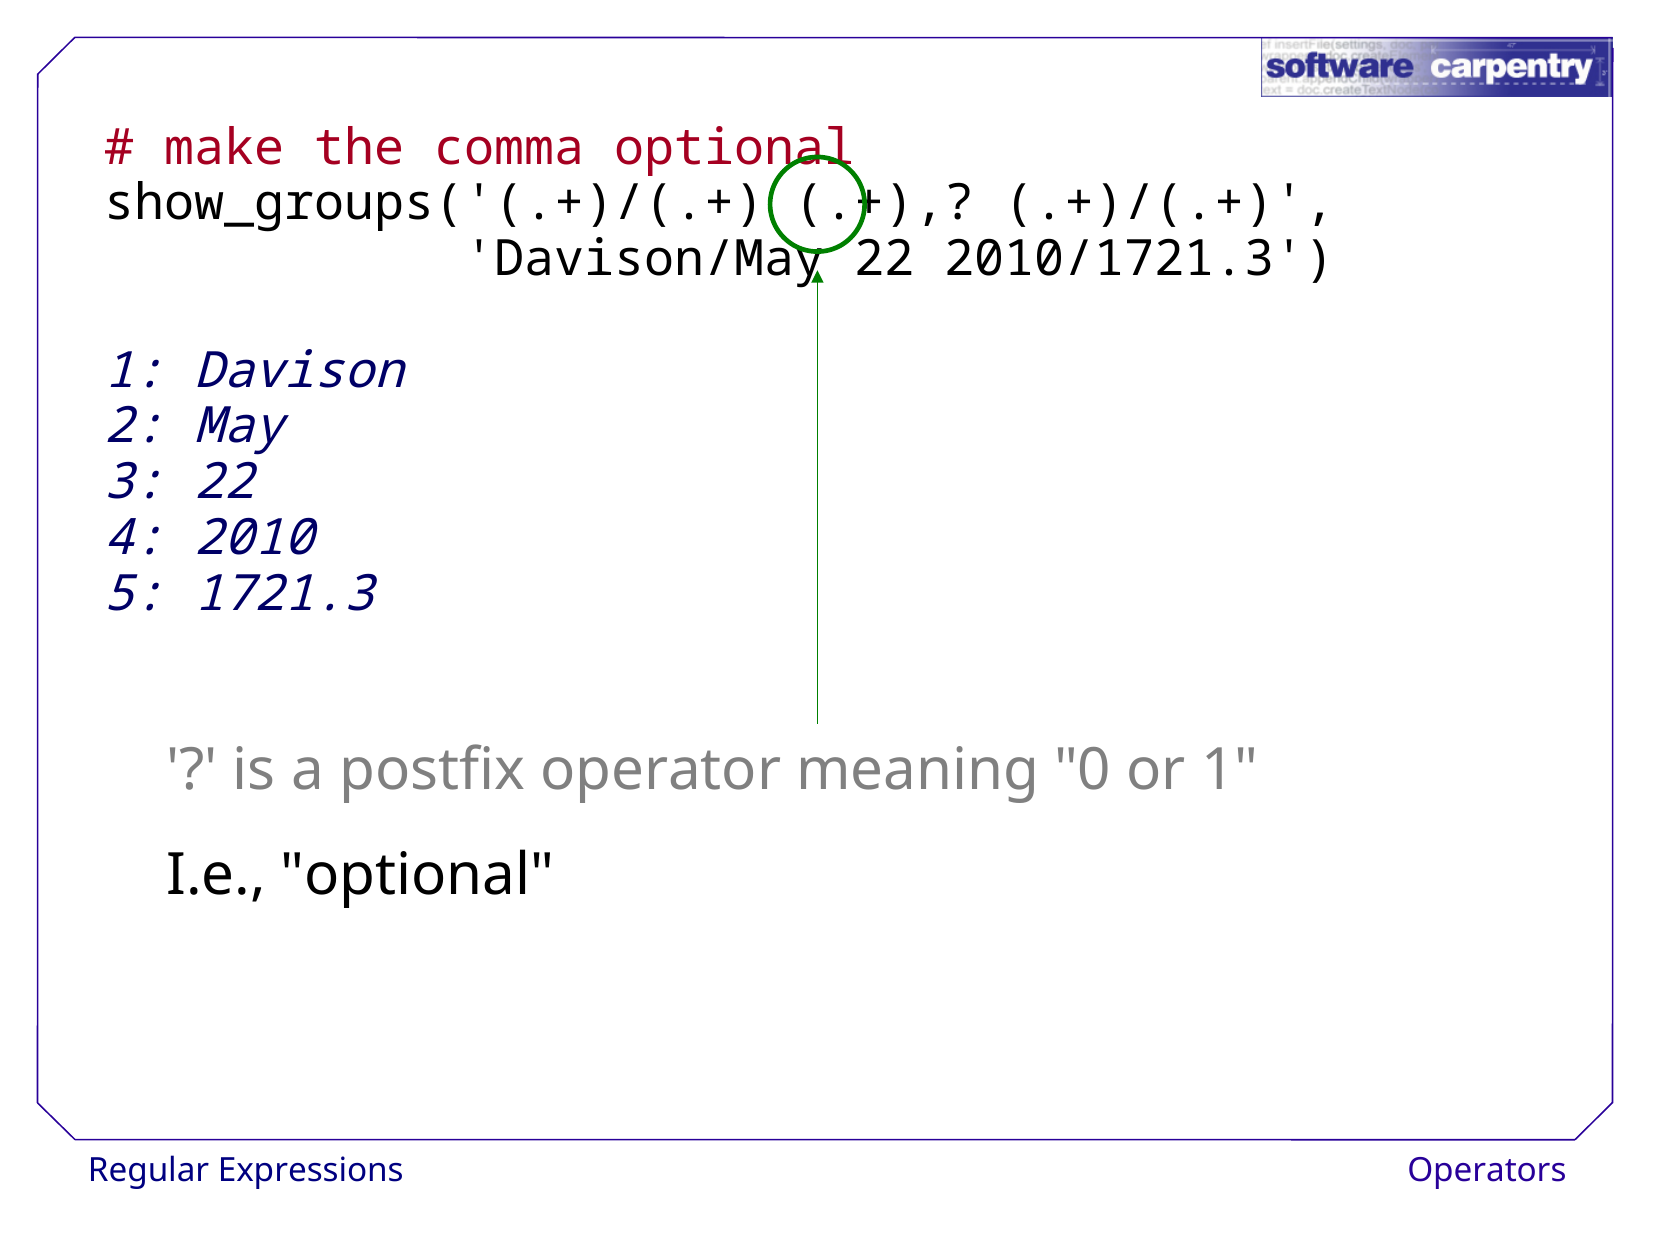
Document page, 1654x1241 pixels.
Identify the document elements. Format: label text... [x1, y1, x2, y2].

text_box '?' is a postfix operator meaning "0 or 1" I.e., "optional" [151, 688, 1530, 915]
text_box # make the comma optional show_groups('(.+)/(.+) (.+),? (.+)/(.+)', 'Davison/May 22 2010/1721.3') 1: Davison 2: May 3: 22 4: 2010 5: 1721.3 [89, 112, 1512, 1074]
picture [1261, 39, 1613, 97]
